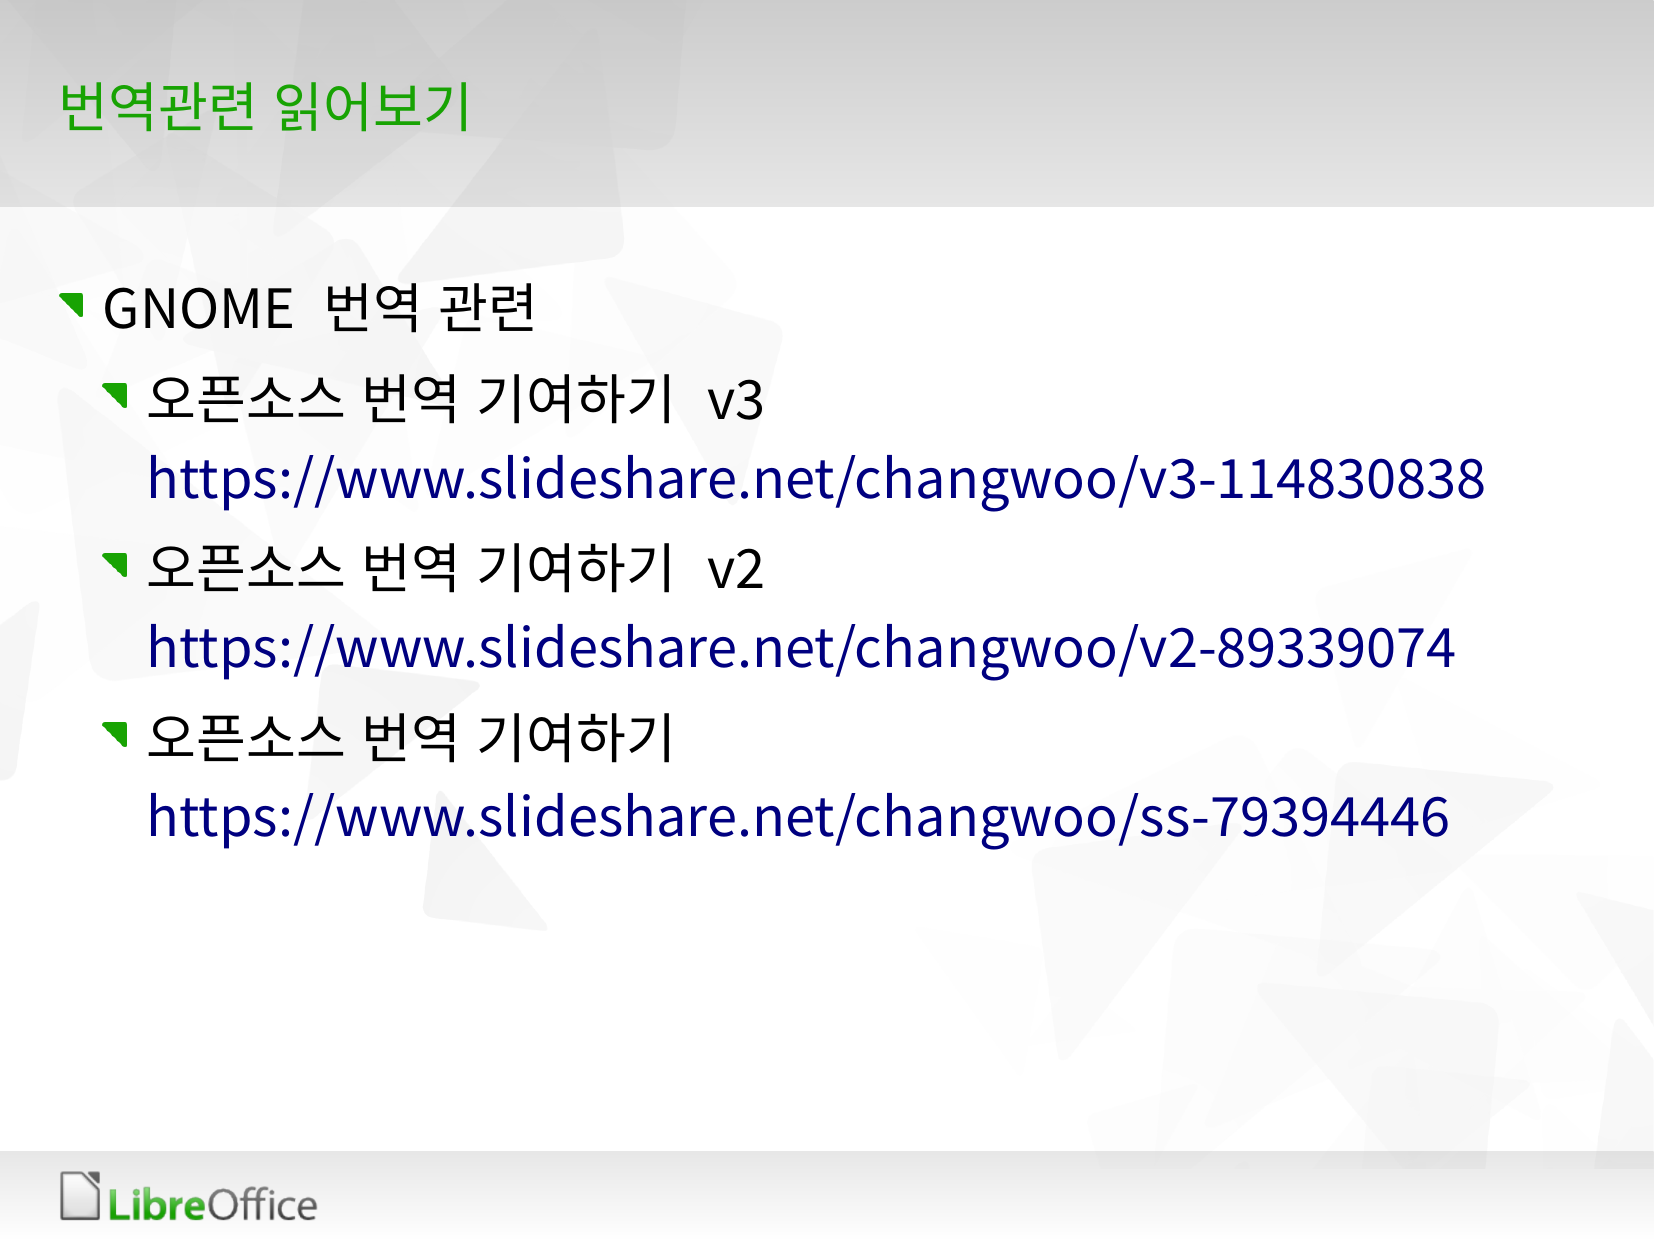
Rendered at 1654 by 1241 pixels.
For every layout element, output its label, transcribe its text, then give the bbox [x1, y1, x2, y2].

title 번역관련 읽어보기 [59, 29, 1595, 178]
picture [0, 0, 783, 931]
list GNOME 번역 관련 오픈소스 번역 기여하기 v3 https://www.slideshare.net/changwoo/v3-114830838 오픈소스 번역 기여하기 v2 https://www.slideshare.net/changwoo/v2-89339074 오픈소스 번역 기여하기 https://www.slideshare.net/changwoo/ss-79394446 [59, 265, 1595, 986]
picture [915, 548, 1654, 1169]
picture [41, 1152, 337, 1240]
